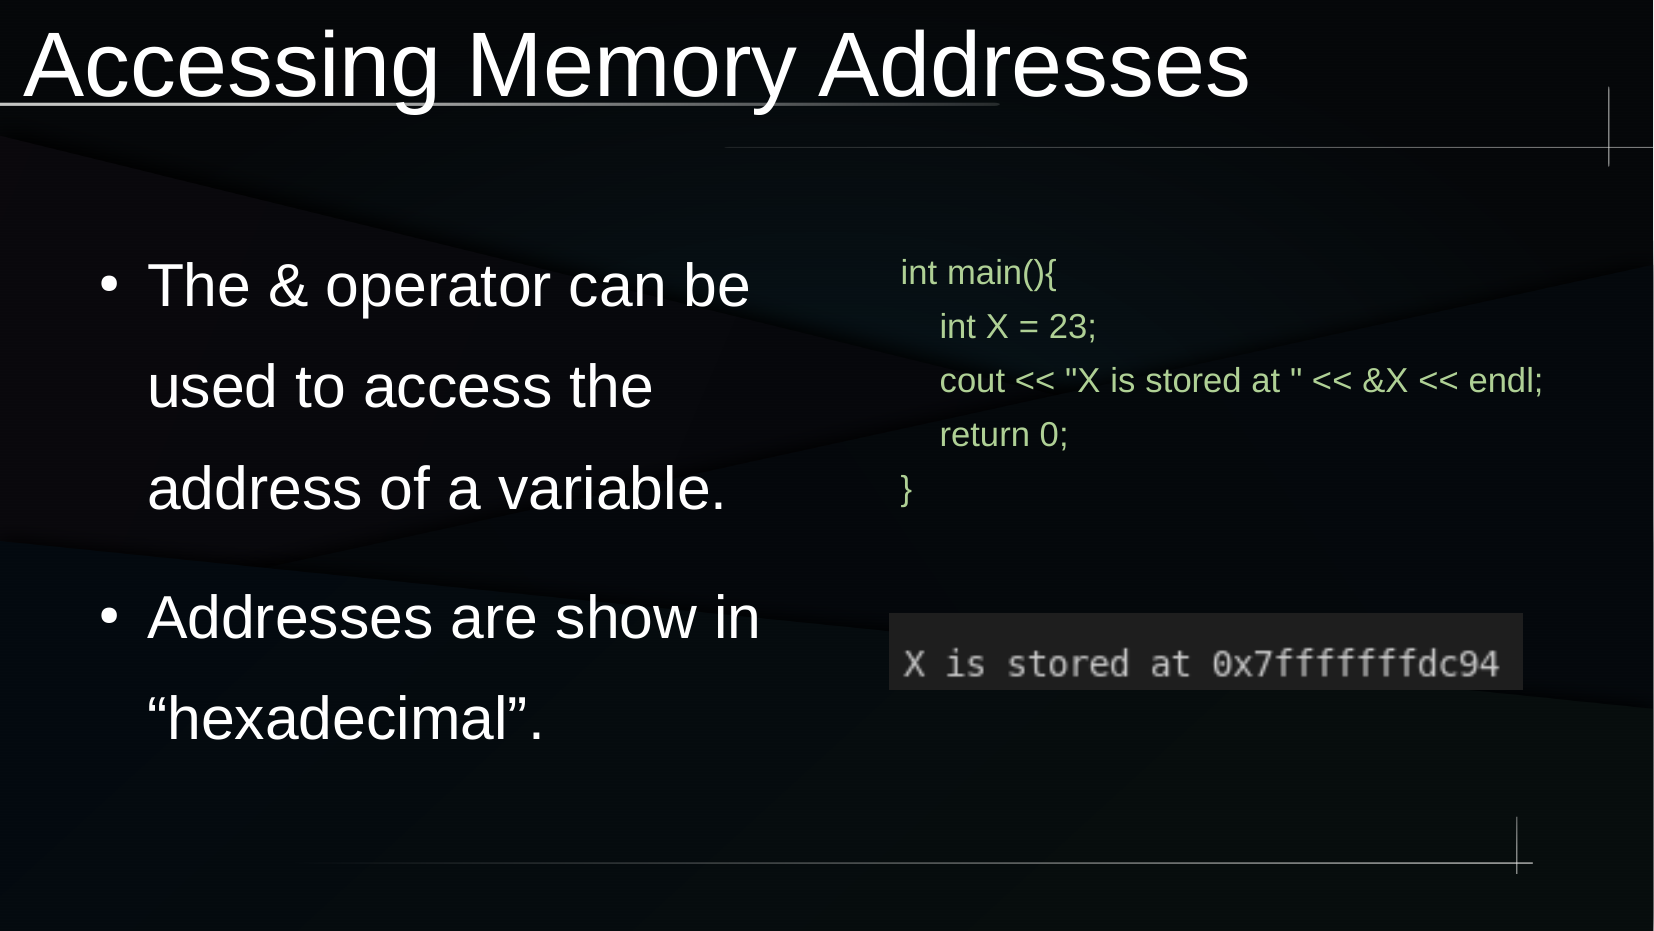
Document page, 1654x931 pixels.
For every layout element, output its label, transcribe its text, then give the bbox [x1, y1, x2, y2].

title Accessing Memory Addresses [23, 11, 1589, 119]
picture [0, 0, 1654, 931]
list int main(){ int X = 23; cout << "X is stored at " << &X << endl; return 0; } [863, 252, 1591, 511]
list The & operator can be used to access the address of a variable. Addresses are show in “hexadecimal”. [82, 217, 809, 758]
